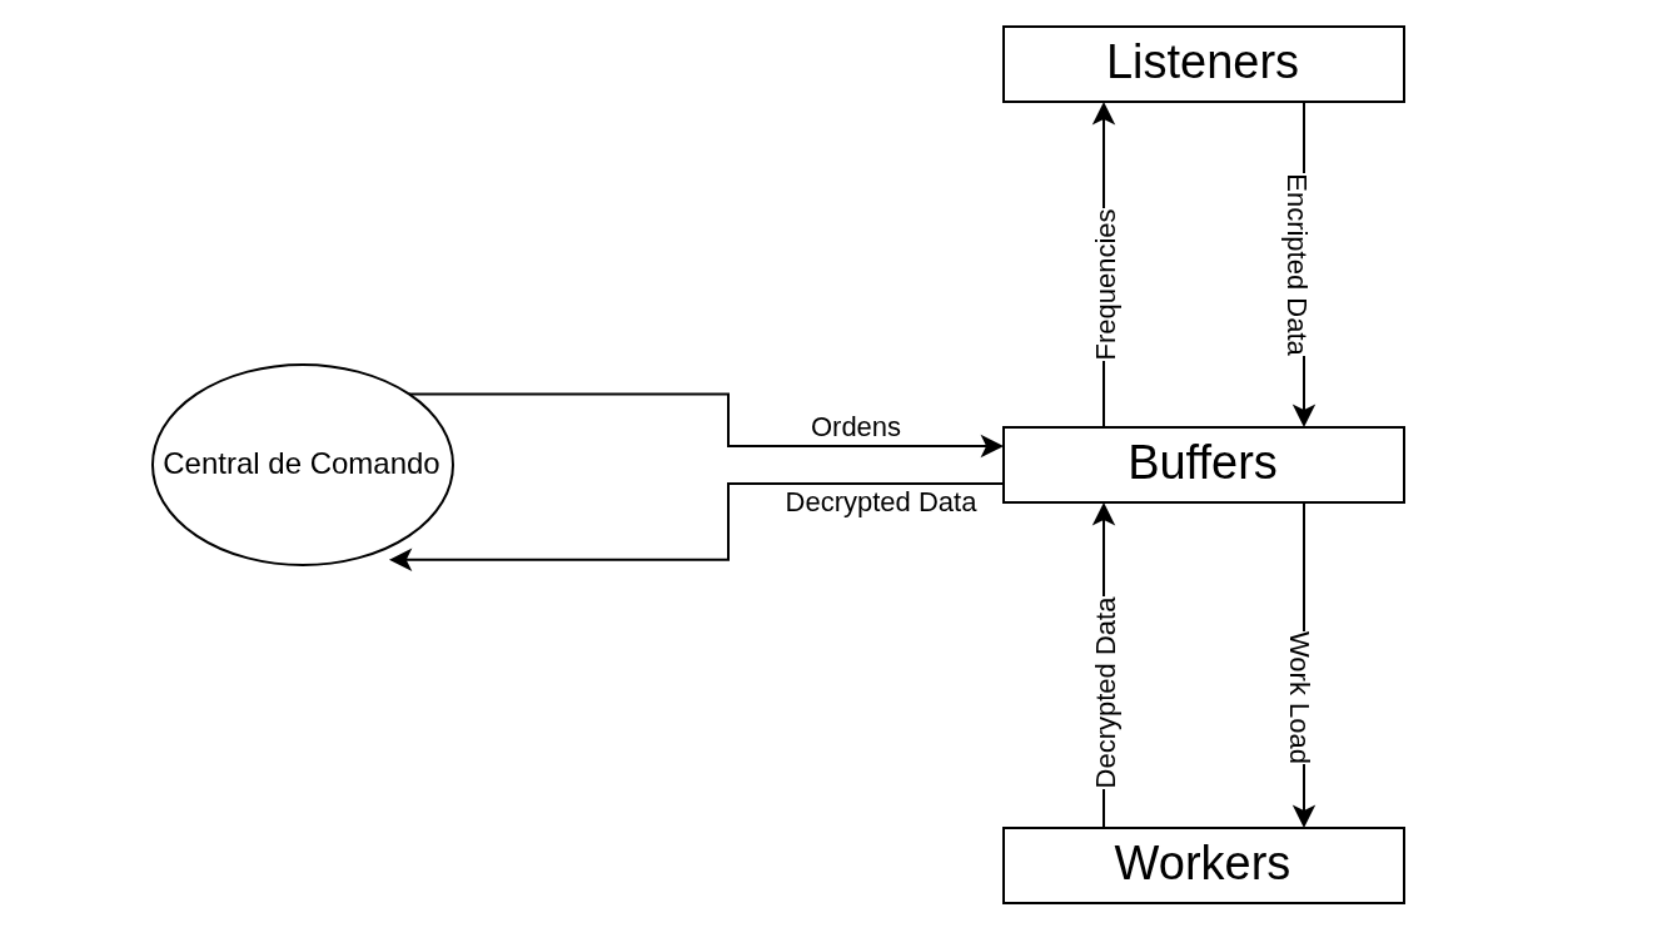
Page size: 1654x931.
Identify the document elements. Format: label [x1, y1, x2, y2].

picture [139, 13, 1418, 917]
